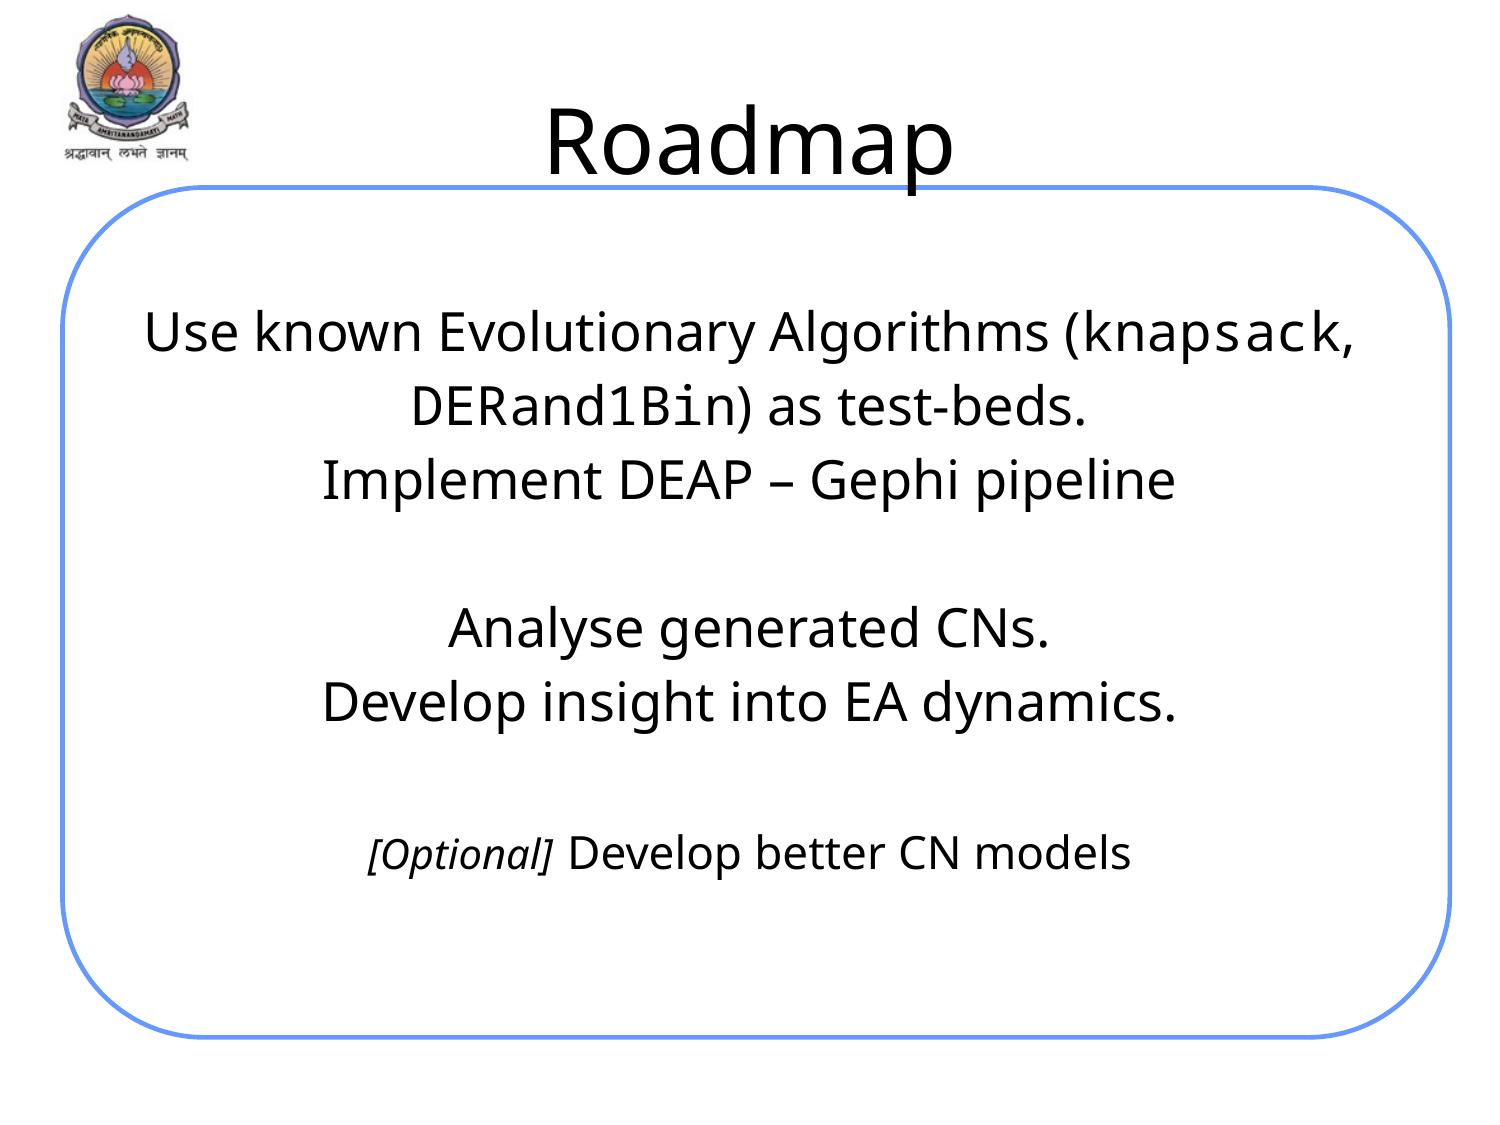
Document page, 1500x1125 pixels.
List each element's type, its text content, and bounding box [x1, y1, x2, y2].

picture [62, 12, 193, 163]
subtitle Use known Evolutionary Algorithms (knapsack, DERand1Bin) as test-beds. Implement DEAP – Gephi pipeline Analyse generated CNs. Develop insight into EA dynamics. [Optional] Develop better CN models [75, 263, 1425, 916]
title Roadmap [75, 44, 1425, 233]
